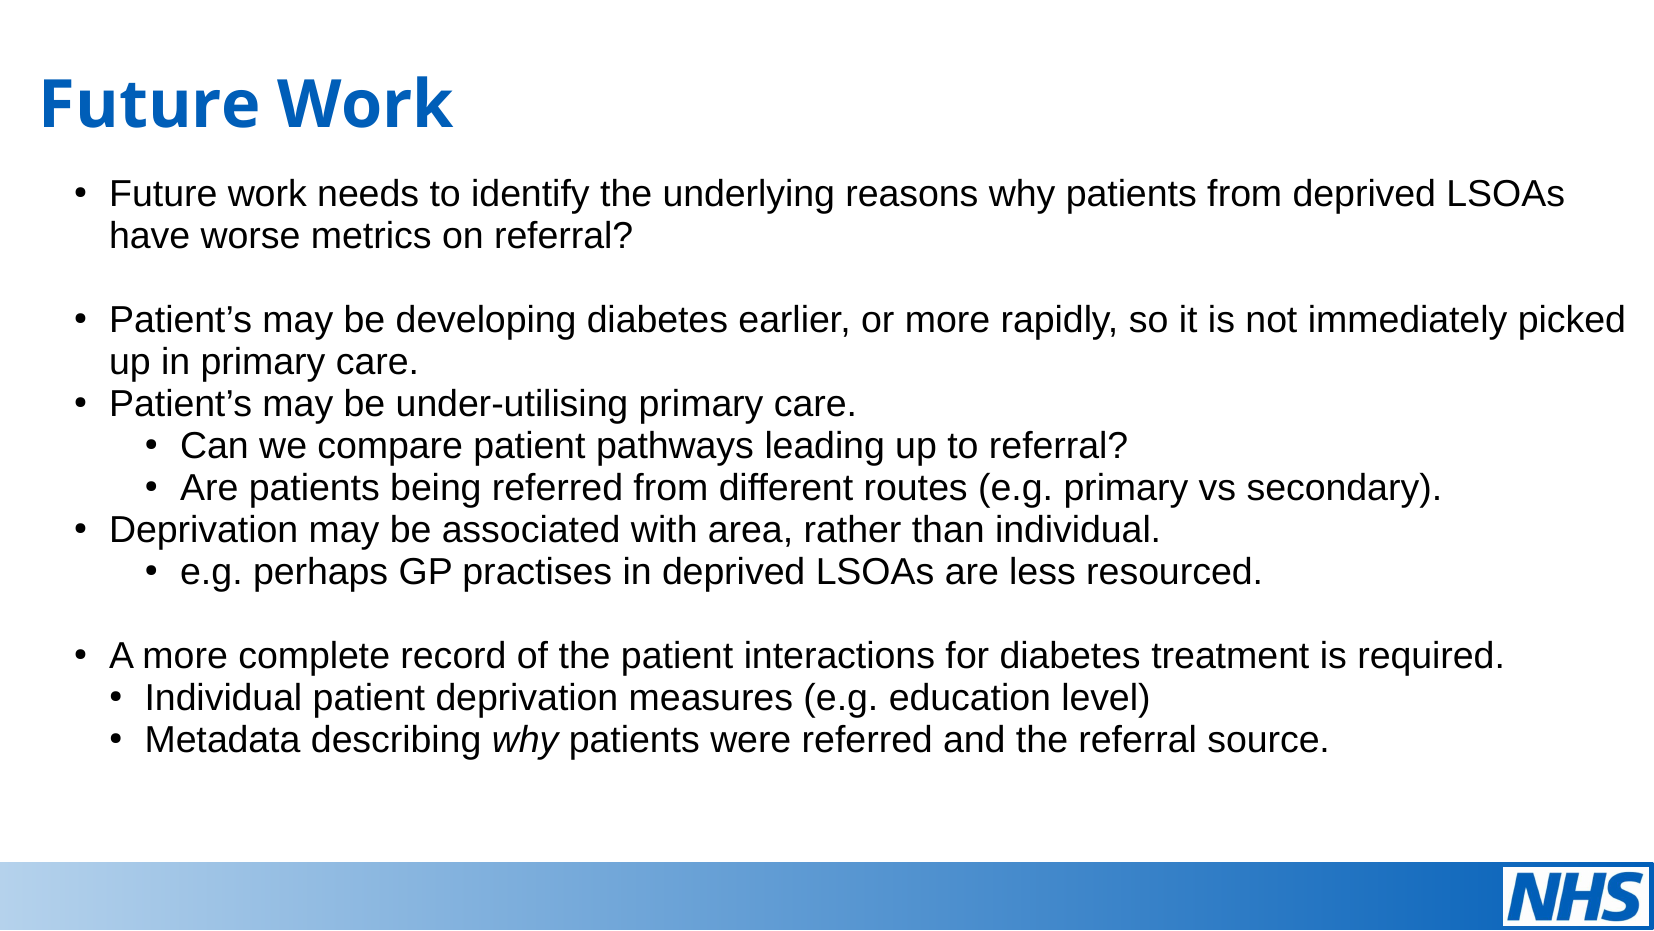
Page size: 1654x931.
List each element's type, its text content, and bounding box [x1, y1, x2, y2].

picture [1503, 867, 1649, 926]
text_box [0, 862, 1654, 930]
text_box Future work needs to identify the underlying reasons why patients from deprived LSOAs have worse metrics on referral? Patient’s may be developing diabetes earlier, or more rapidly, so it is not immediately picked up in primary care. Patient’s may be under-utilising primary care. Can we compare patient pathways leading up to referral? Are patients being referred from different routes (e.g. primary vs secondary). Deprivation may be associated with area, rather than individual. e.g. perhaps GP practises in deprived LSOAs are less resourced. A more complete record of the patient interactions for diabetes treatment is required. Individual patient deprivation measures (e.g. education level) Metadata describing why patients were referred and the referral source. [59, 165, 1654, 769]
text_box Future Work [23, 15, 1630, 196]
